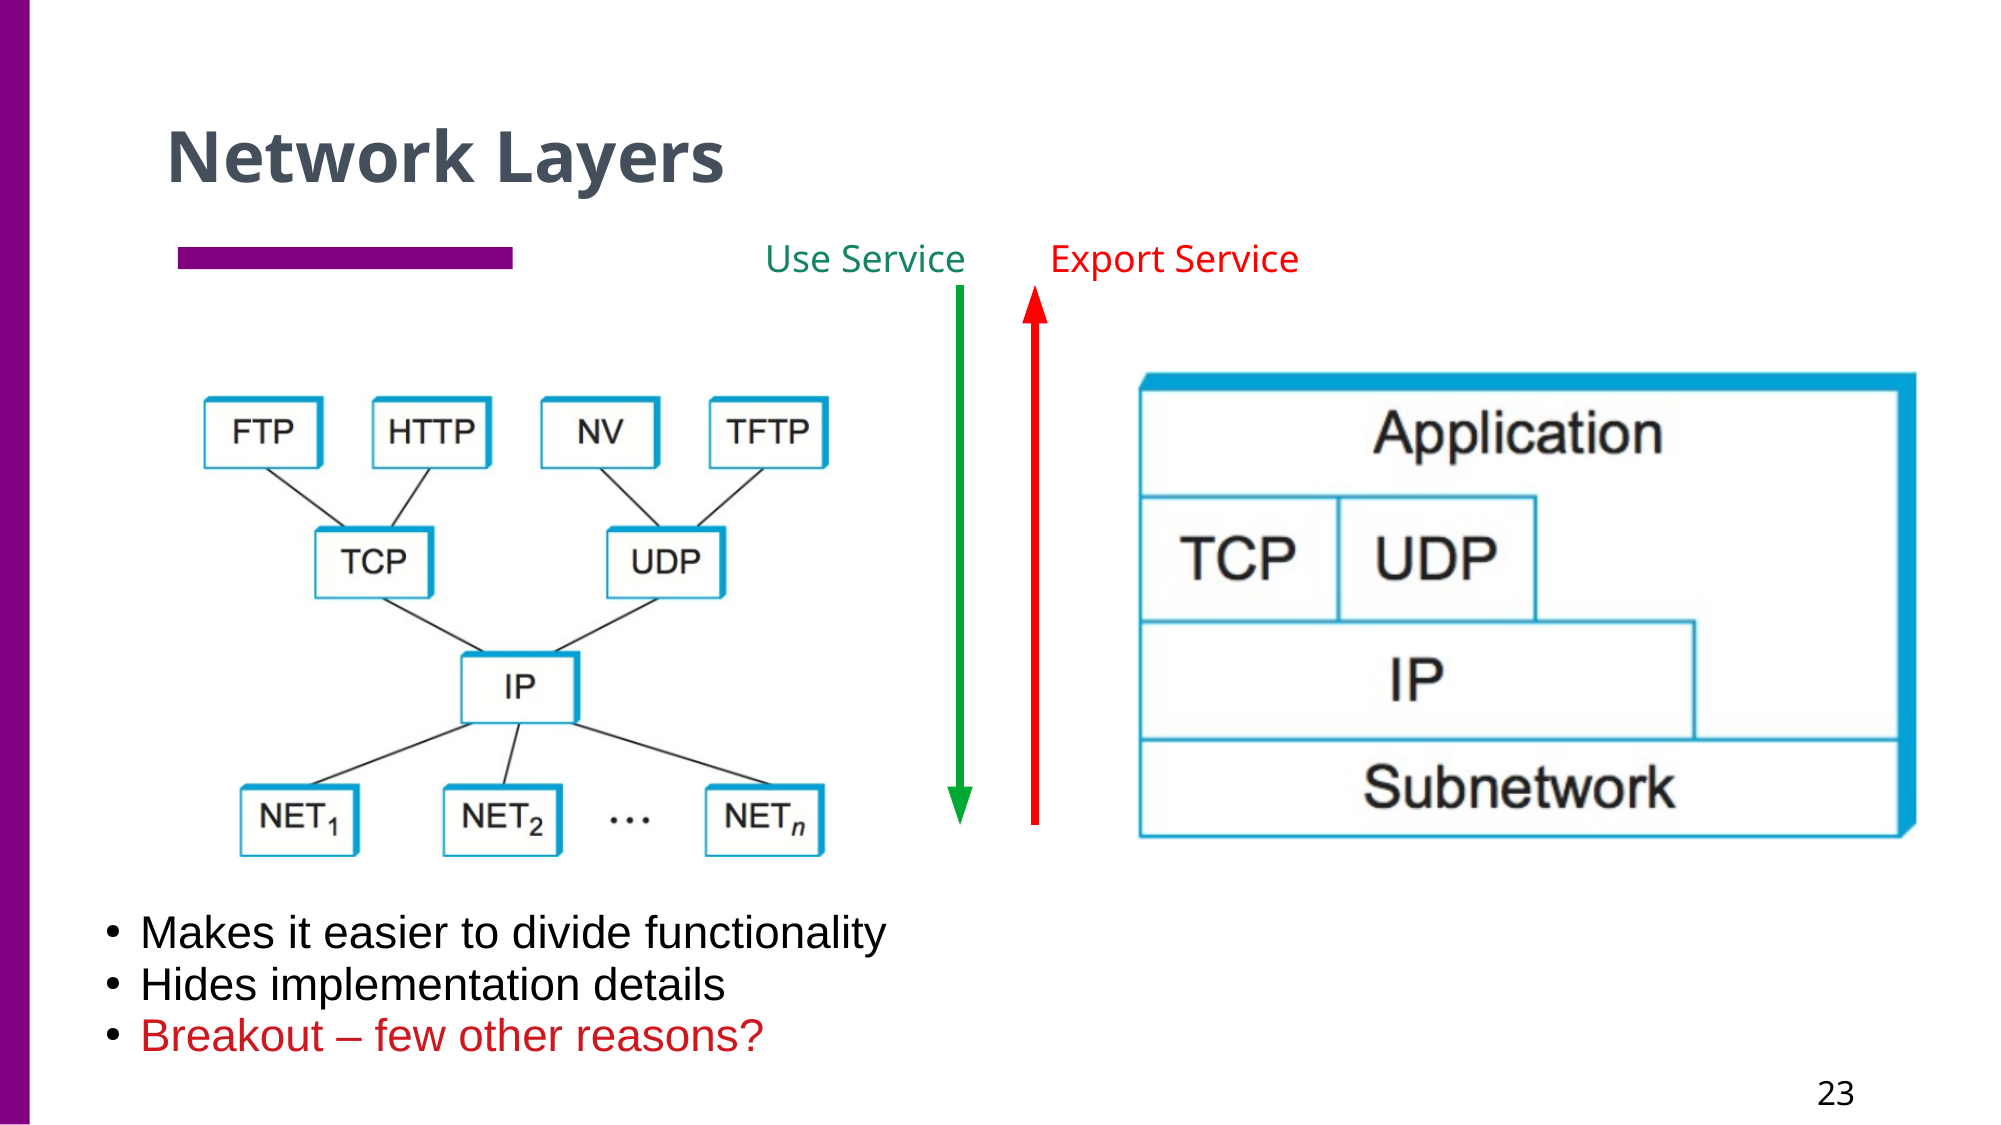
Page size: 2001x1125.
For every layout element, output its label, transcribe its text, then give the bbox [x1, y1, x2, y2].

picture [1081, 331, 1965, 856]
text_box Network Layers [151, 0, 1849, 212]
text_box Makes it easier to divide functionality Hides implementation details Breakout – few other reasons? [90, 900, 1696, 1125]
text_box Export Service [1066, 224, 1351, 286]
picture [174, 374, 871, 877]
text_box Use Service [750, 224, 1066, 286]
